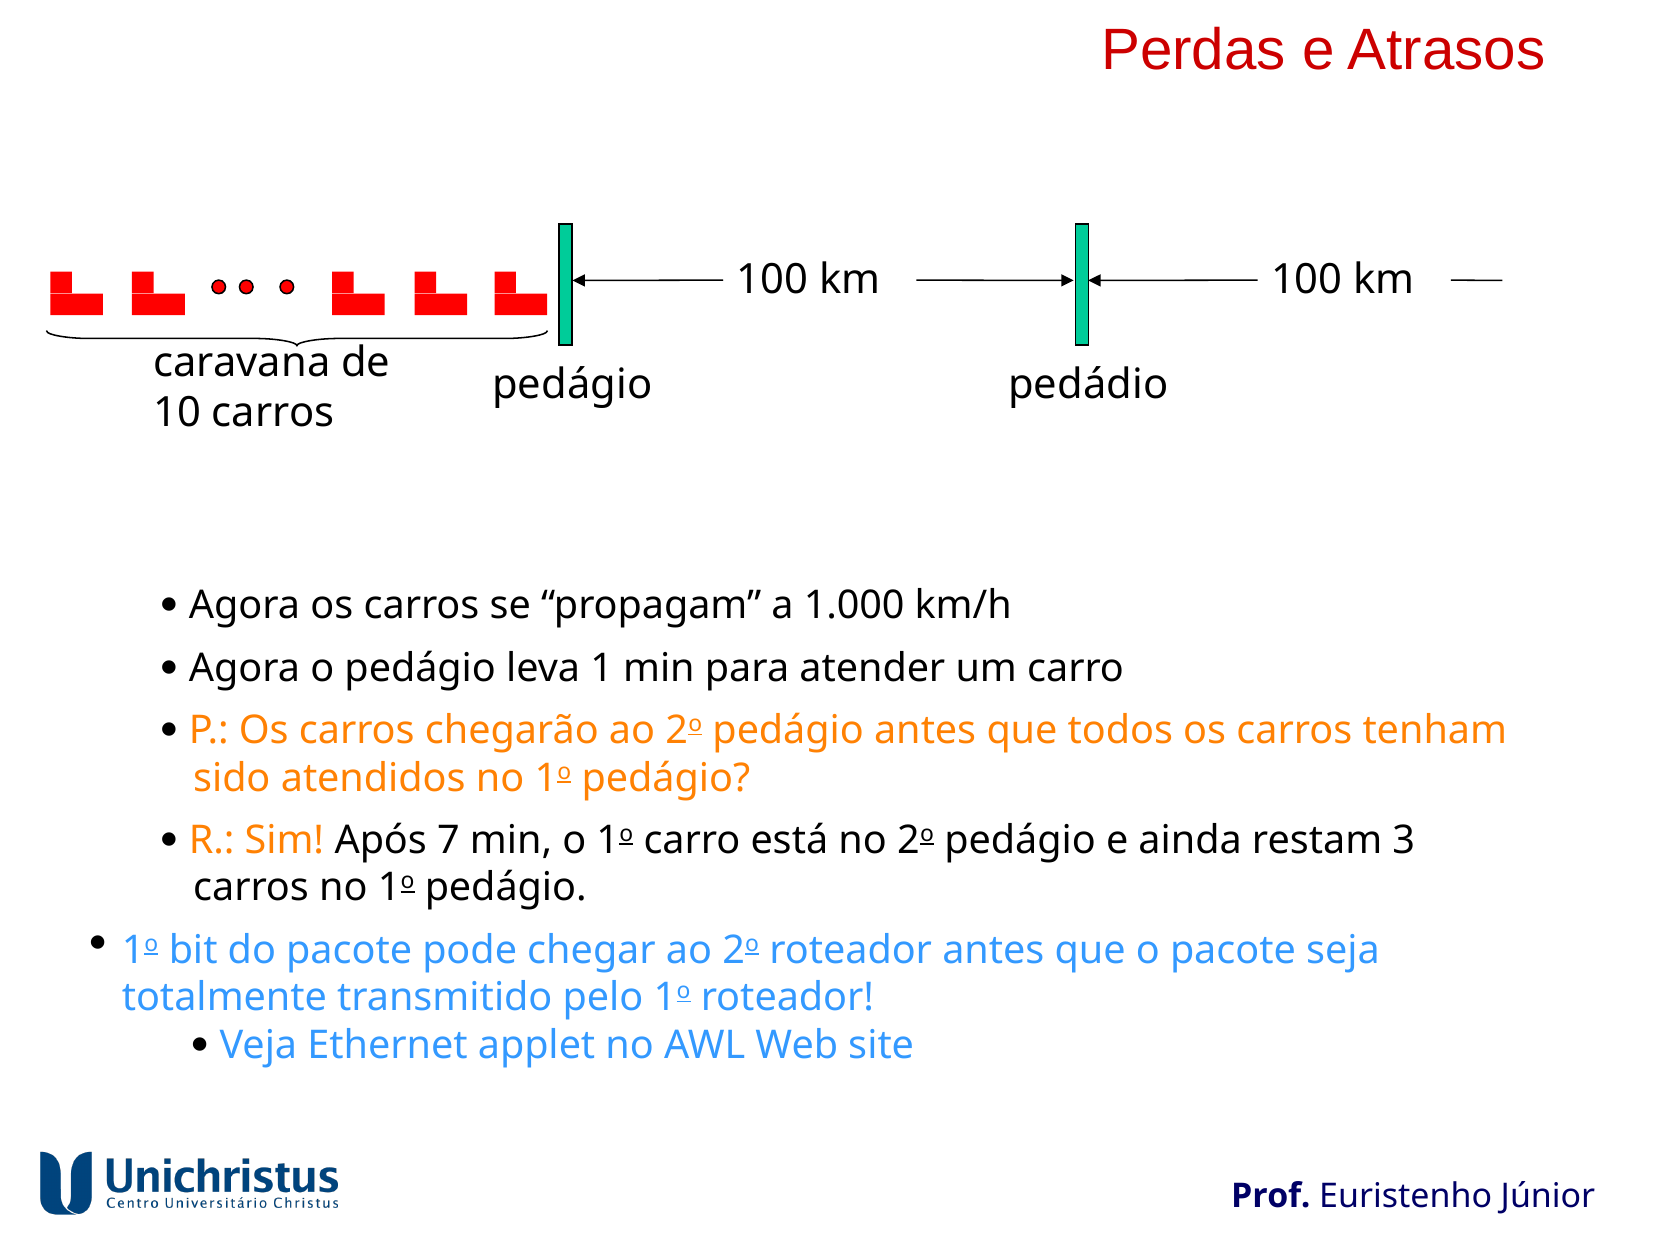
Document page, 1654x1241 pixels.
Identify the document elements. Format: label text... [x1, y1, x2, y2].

picture [35, 1148, 343, 1217]
text_box [559, 281, 573, 346]
text_box pedádio [993, 349, 1184, 415]
text_box [414, 271, 468, 316]
list  Agora os carros se “propagam” a 1.000 km/h  Agora o pedágio leva 1 min para atender um carro  P.: Os carros chegarão ao 2o pedágio antes que todos os carros tenham sido atendidos no 1o pedágio?  R.: Sim! Após 7 min, o 1o carro está no 2o pedágio e ainda restam 3 carros no 1o pedágio. 1o bit do pacote pode chegar ao 2o roteador antes que o pacote seja totalmente transmitido pelo 1o roteador!  Veja Ethernet applet no AWL Web site [76, 571, 1544, 1130]
text_box 100 km [1256, 243, 1452, 310]
text_box [494, 271, 548, 316]
text_box Perdas e Atrasos [1086, 8, 1654, 95]
text_box [211, 280, 226, 294]
text_box [280, 280, 294, 294]
text_box [332, 271, 385, 316]
text_box 100 km [721, 243, 918, 310]
text_box [239, 280, 254, 294]
text_box Analogia de caravana [127, 41, 1654, 152]
text_box Prof. Euristenho Júnior [1216, 1163, 1654, 1224]
text_box [131, 271, 185, 316]
text_box pedágio [477, 349, 668, 415]
text_box caravana de 10 carros [138, 326, 406, 443]
text_box [50, 271, 103, 316]
